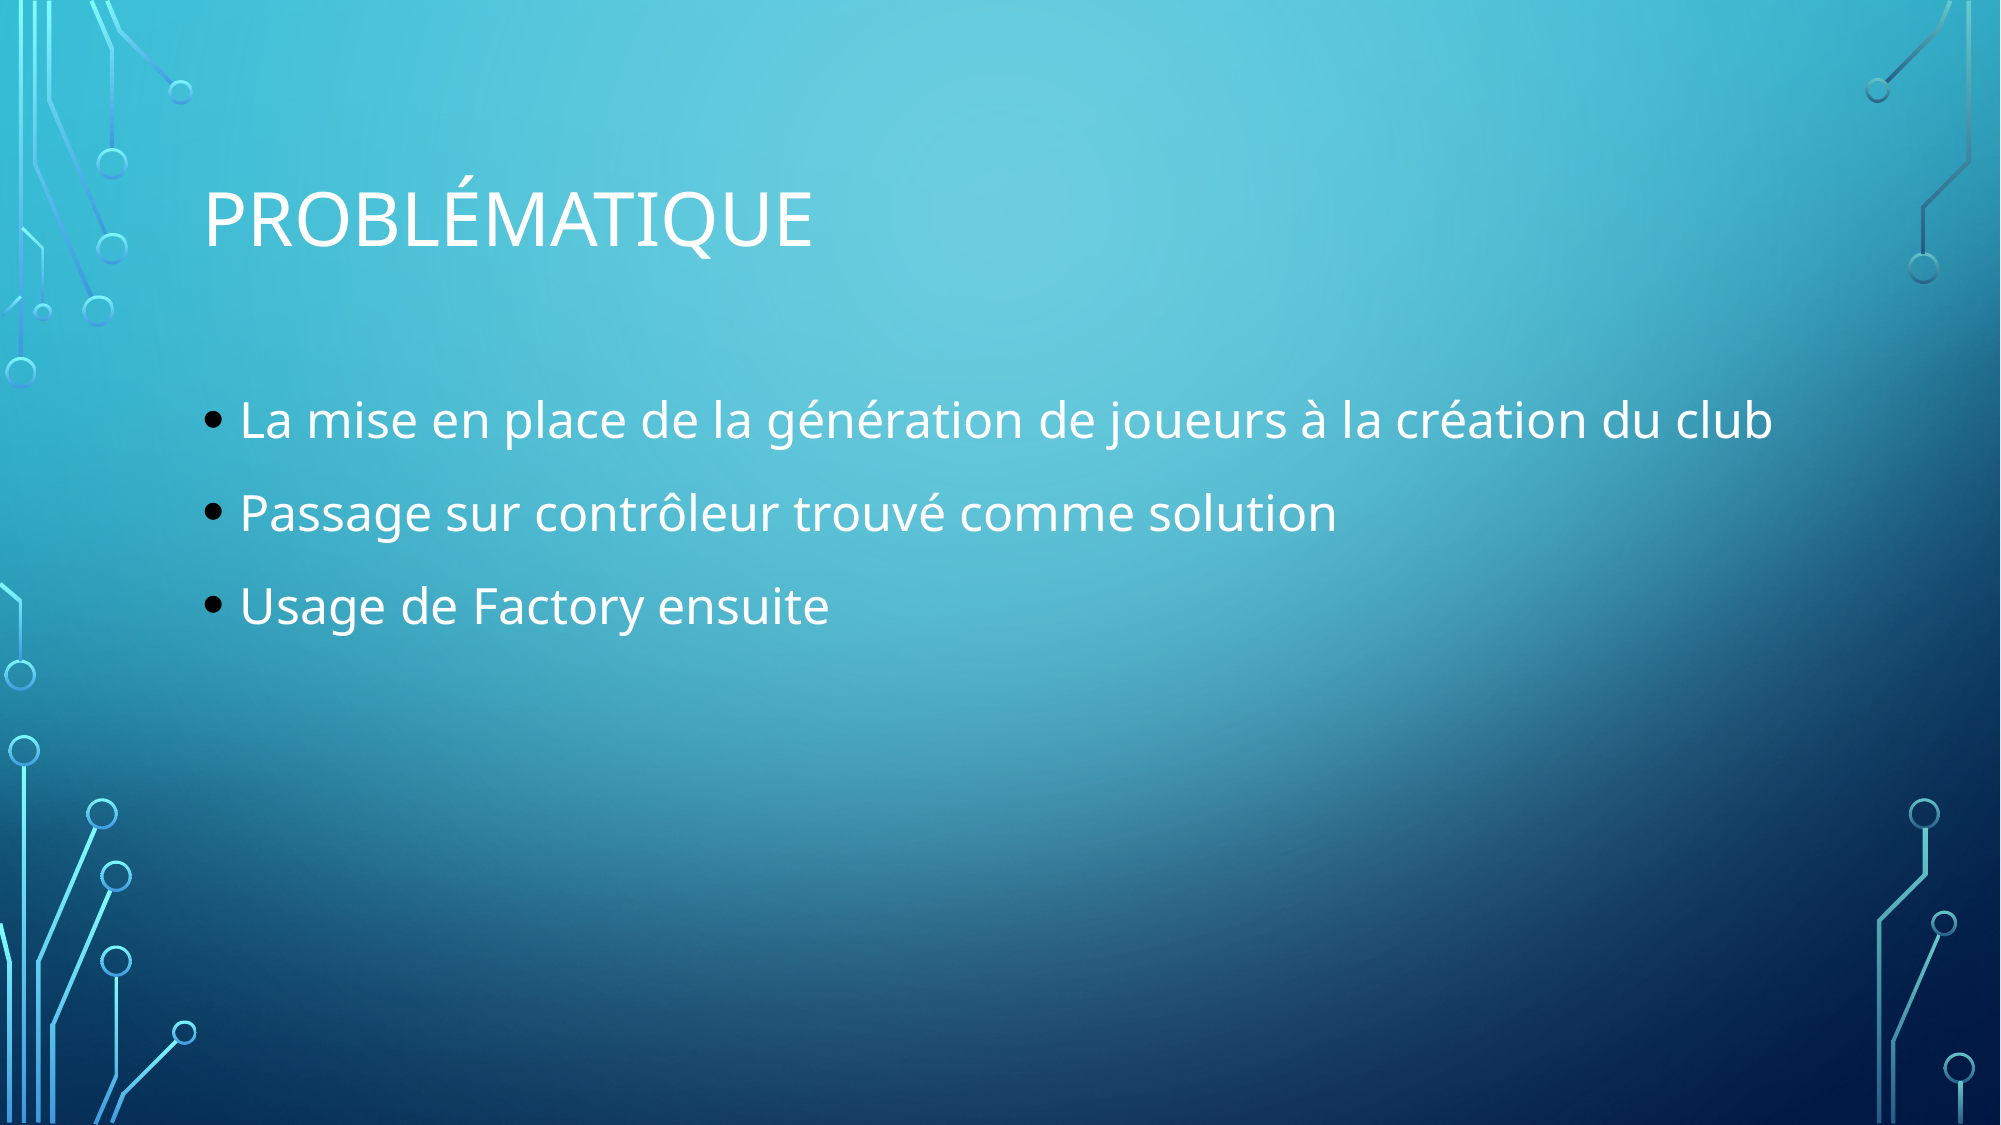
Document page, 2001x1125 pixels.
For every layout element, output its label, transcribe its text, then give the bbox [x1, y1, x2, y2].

title Problématique [187, 101, 1813, 344]
list La mise en place de la génération de joueurs à la création du club Passage sur contrôleur trouvé comme solution Usage de Factory ensuite [187, 369, 1813, 951]
